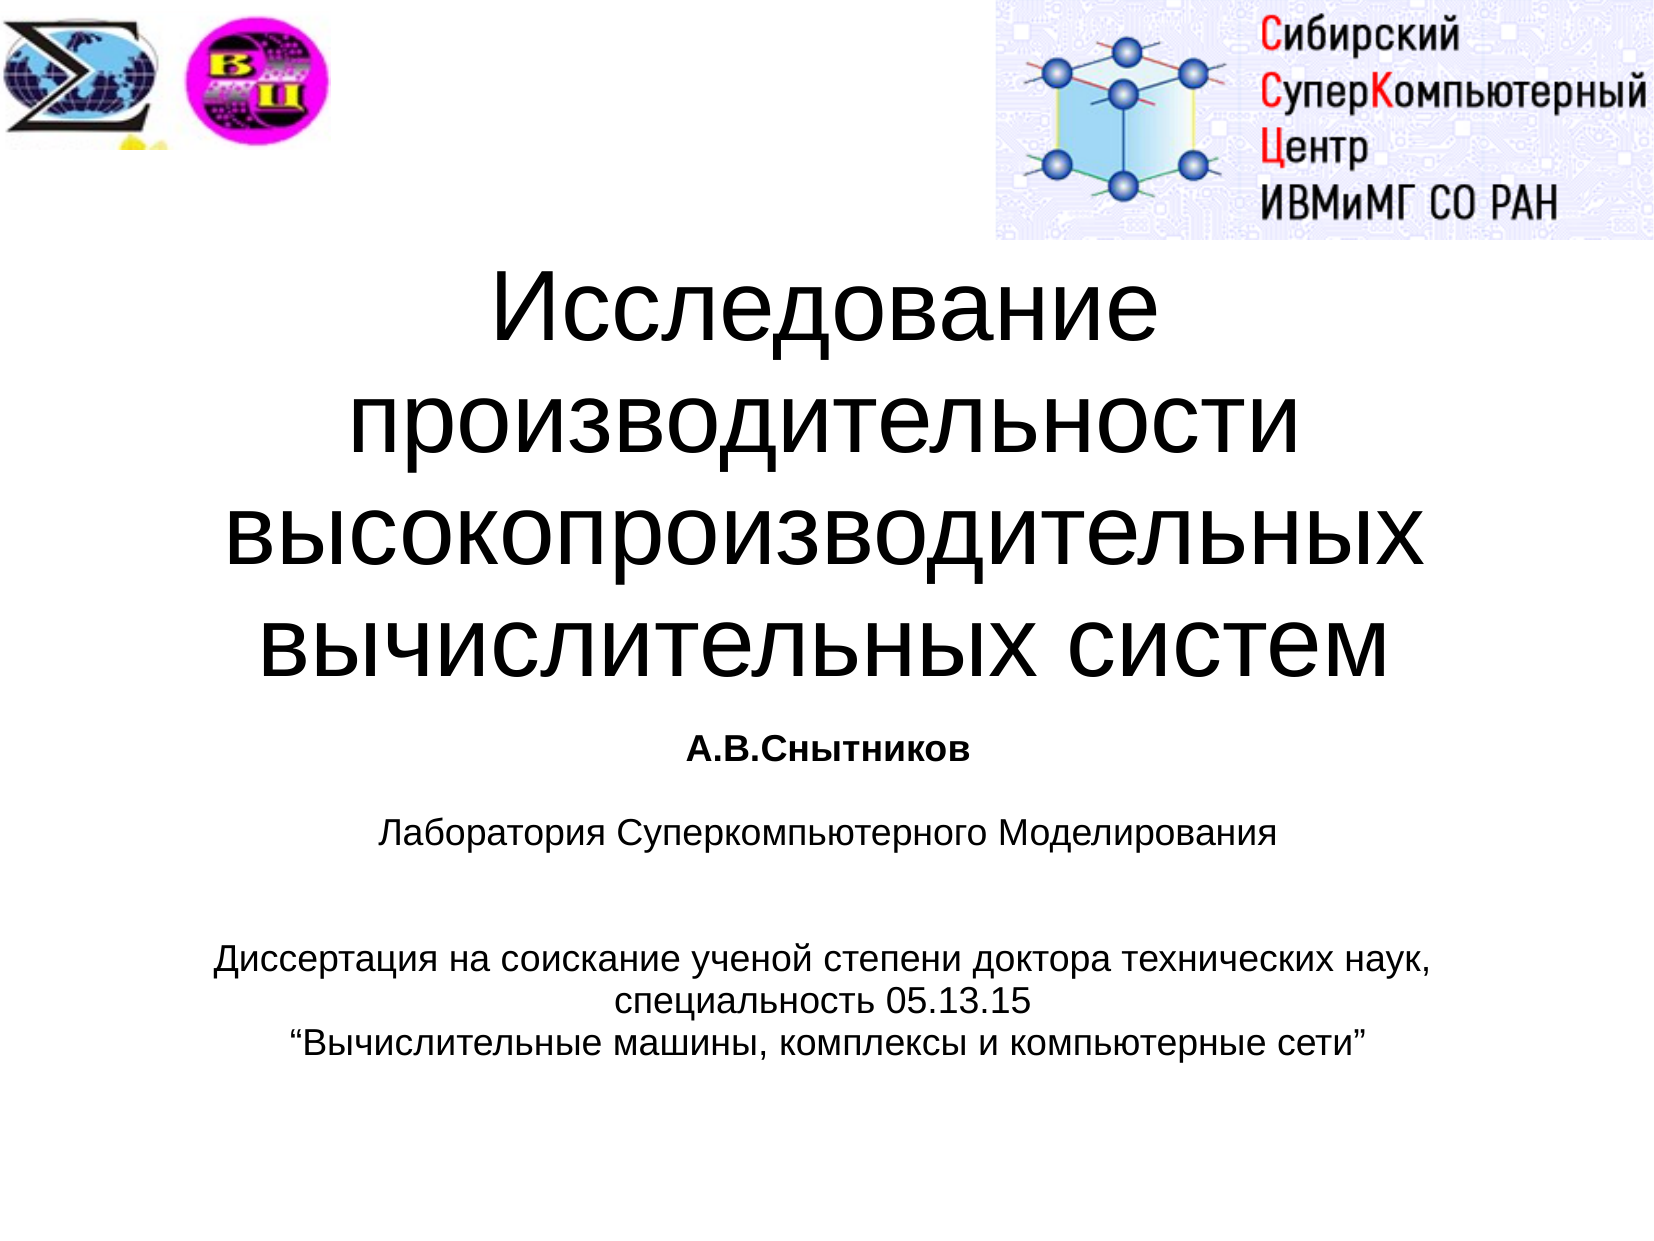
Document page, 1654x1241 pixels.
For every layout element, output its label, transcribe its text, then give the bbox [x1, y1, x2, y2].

text_box Диссертация на соискание ученой степени доктора технических наук, специальность 05.13.15 “Вычислительные машины, комплексы и компьютерные сети” [198, 930, 1457, 1071]
text_box А.В.Снытников Лаборатория Суперкомпьютерного Моделирования [363, 720, 1293, 862]
subtitle Исследование производительности высокопроизводительных вычислительных систем [30, 191, 1621, 757]
picture [0, 11, 331, 150]
picture [993, 0, 1654, 241]
